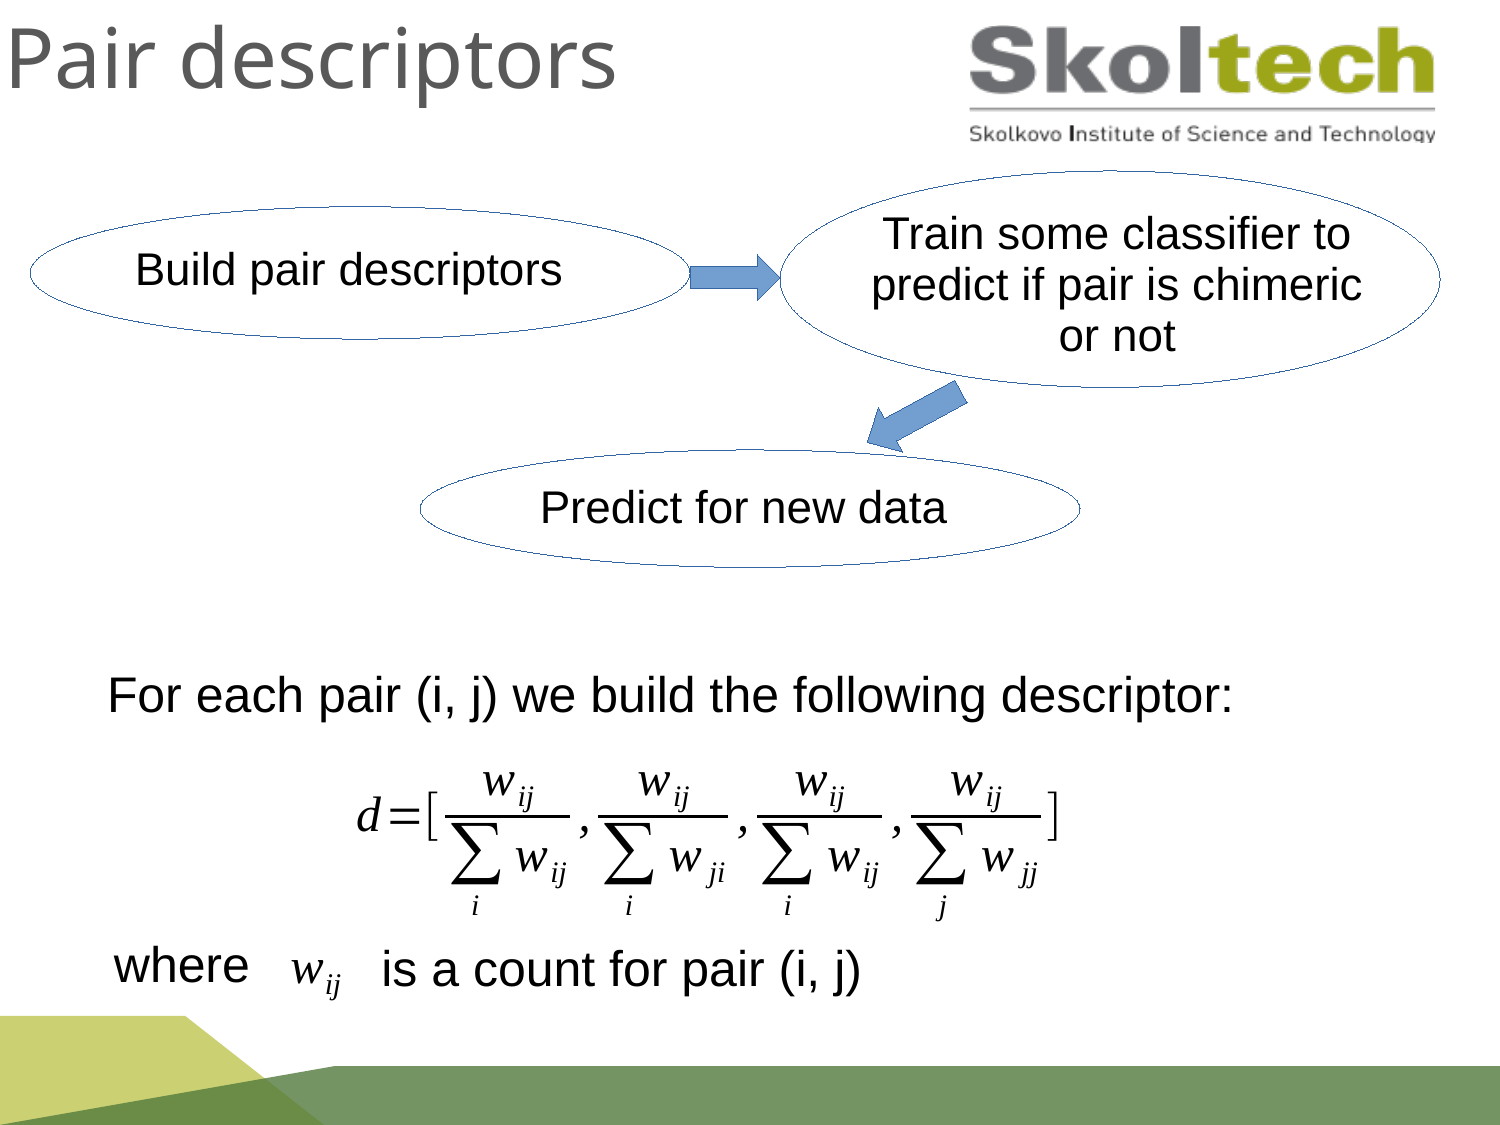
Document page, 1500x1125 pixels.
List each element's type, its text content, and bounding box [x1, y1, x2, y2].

text_box For each pair (i, j) we build the following descriptor: [92, 660, 1411, 787]
chart [349, 750, 1067, 922]
title Pair descriptors [4, 7, 1366, 105]
text_box Predict for new data [525, 474, 1036, 541]
text_box is a count for pair (i, j) [366, 933, 916, 1006]
chart [282, 938, 349, 1002]
text_box Build pair descriptors [120, 236, 661, 355]
text_box [867, 380, 968, 453]
text_box where [99, 930, 295, 1001]
text_box Train some classifier to predict if pair is chimeric or not [855, 200, 1380, 370]
text_box [690, 254, 781, 301]
